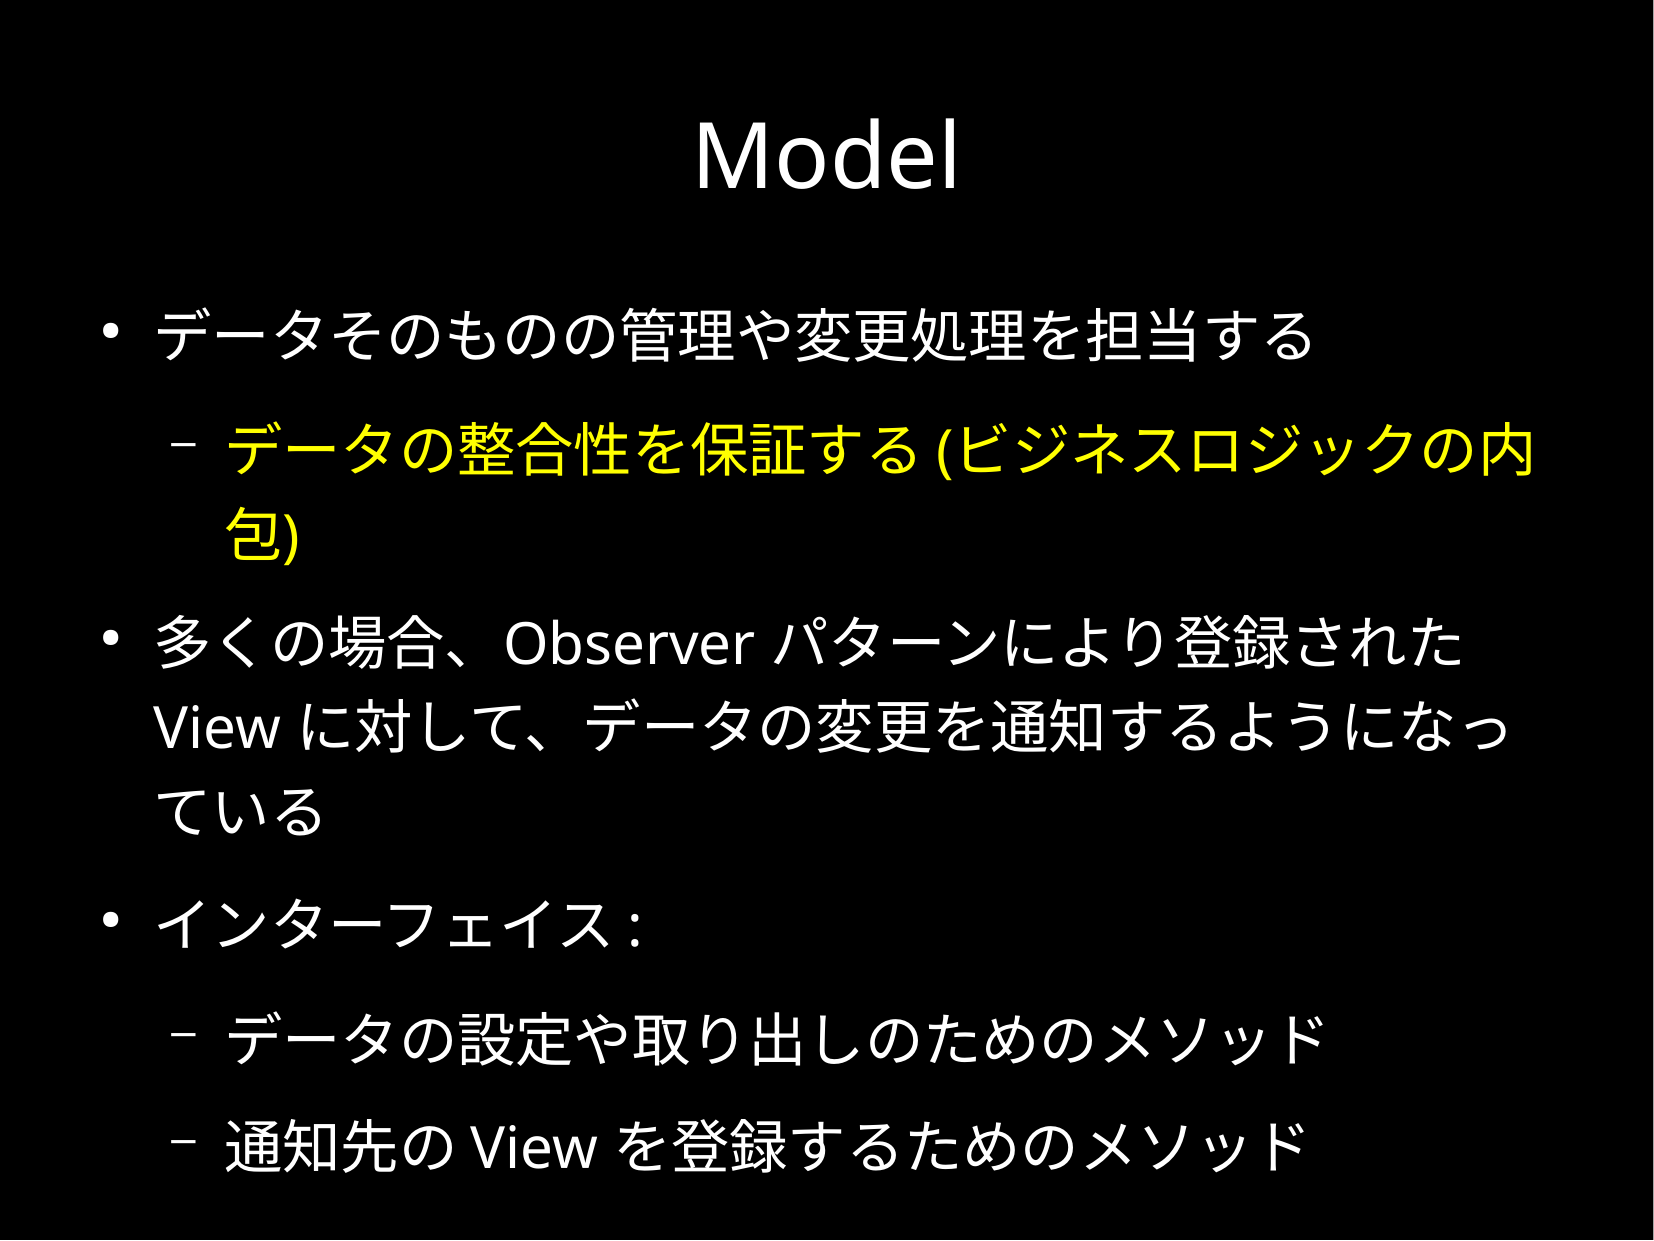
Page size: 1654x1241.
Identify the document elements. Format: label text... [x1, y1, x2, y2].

list データそのものの管理や変更処理を担当する データの整合性を保証する (ビジネスロジックの内包) 多くの場合、Observer パターンにより登録された View に対して、データの変更を通知するようになっている インターフェイス : データの設定や取り出しのためのメソッド 通知先の View を登録するためのメソッド [82, 290, 1538, 1193]
title Model [82, 49, 1571, 257]
